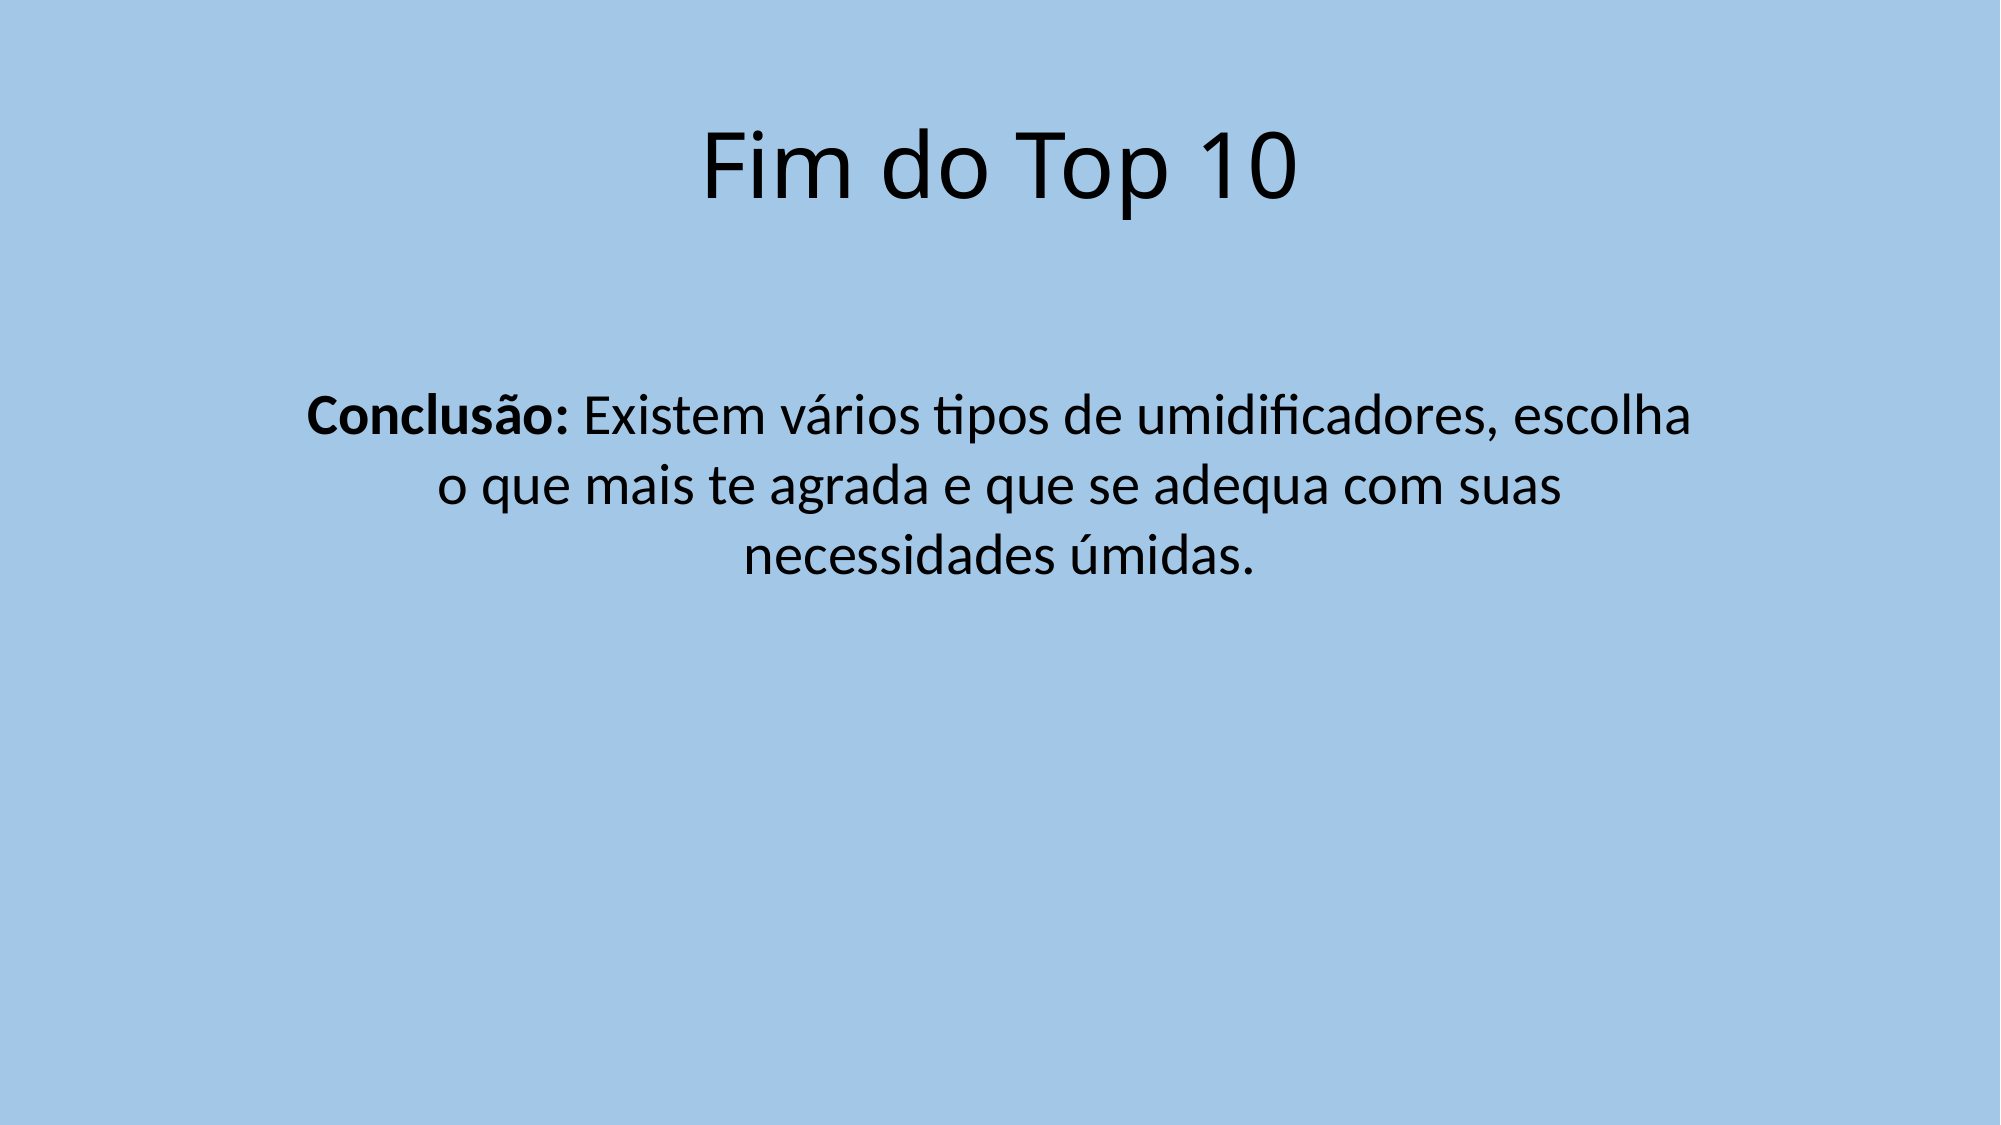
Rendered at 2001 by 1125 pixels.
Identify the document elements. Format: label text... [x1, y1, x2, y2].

text_box Conclusão: Existem vários tipos de umidificadores, escolha o que mais te agrada e que se adequa com suas necessidades úmidas. [277, 368, 1723, 596]
title Fim do Top 10 [137, 59, 1863, 278]
